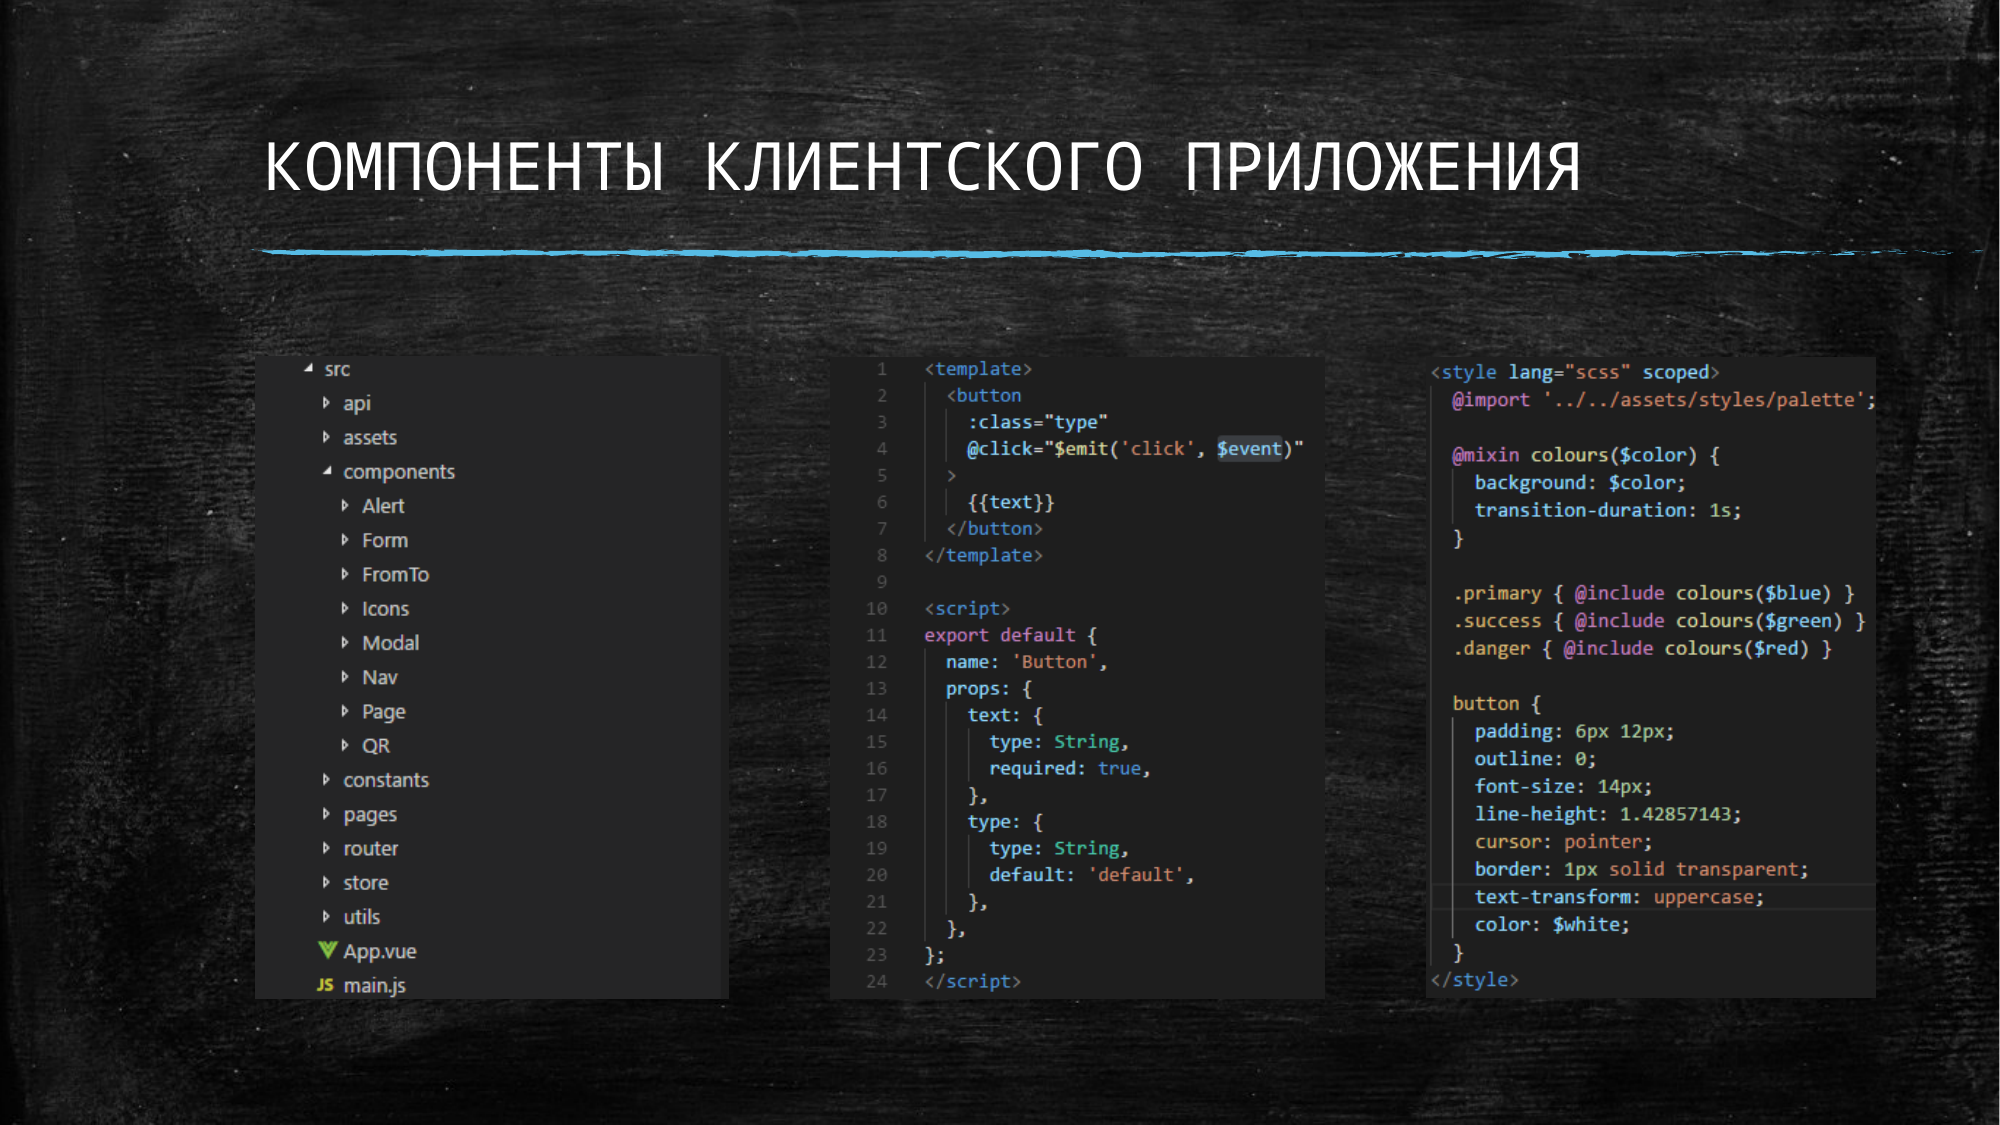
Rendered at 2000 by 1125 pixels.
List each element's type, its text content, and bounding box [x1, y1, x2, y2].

picture [1426, 357, 1876, 998]
picture [830, 357, 1325, 999]
title КОМПОНЕНТЫ КЛИЕНТСКОГО ПРИЛОЖЕНИЯ [249, 45, 1750, 213]
picture [255, 357, 729, 999]
